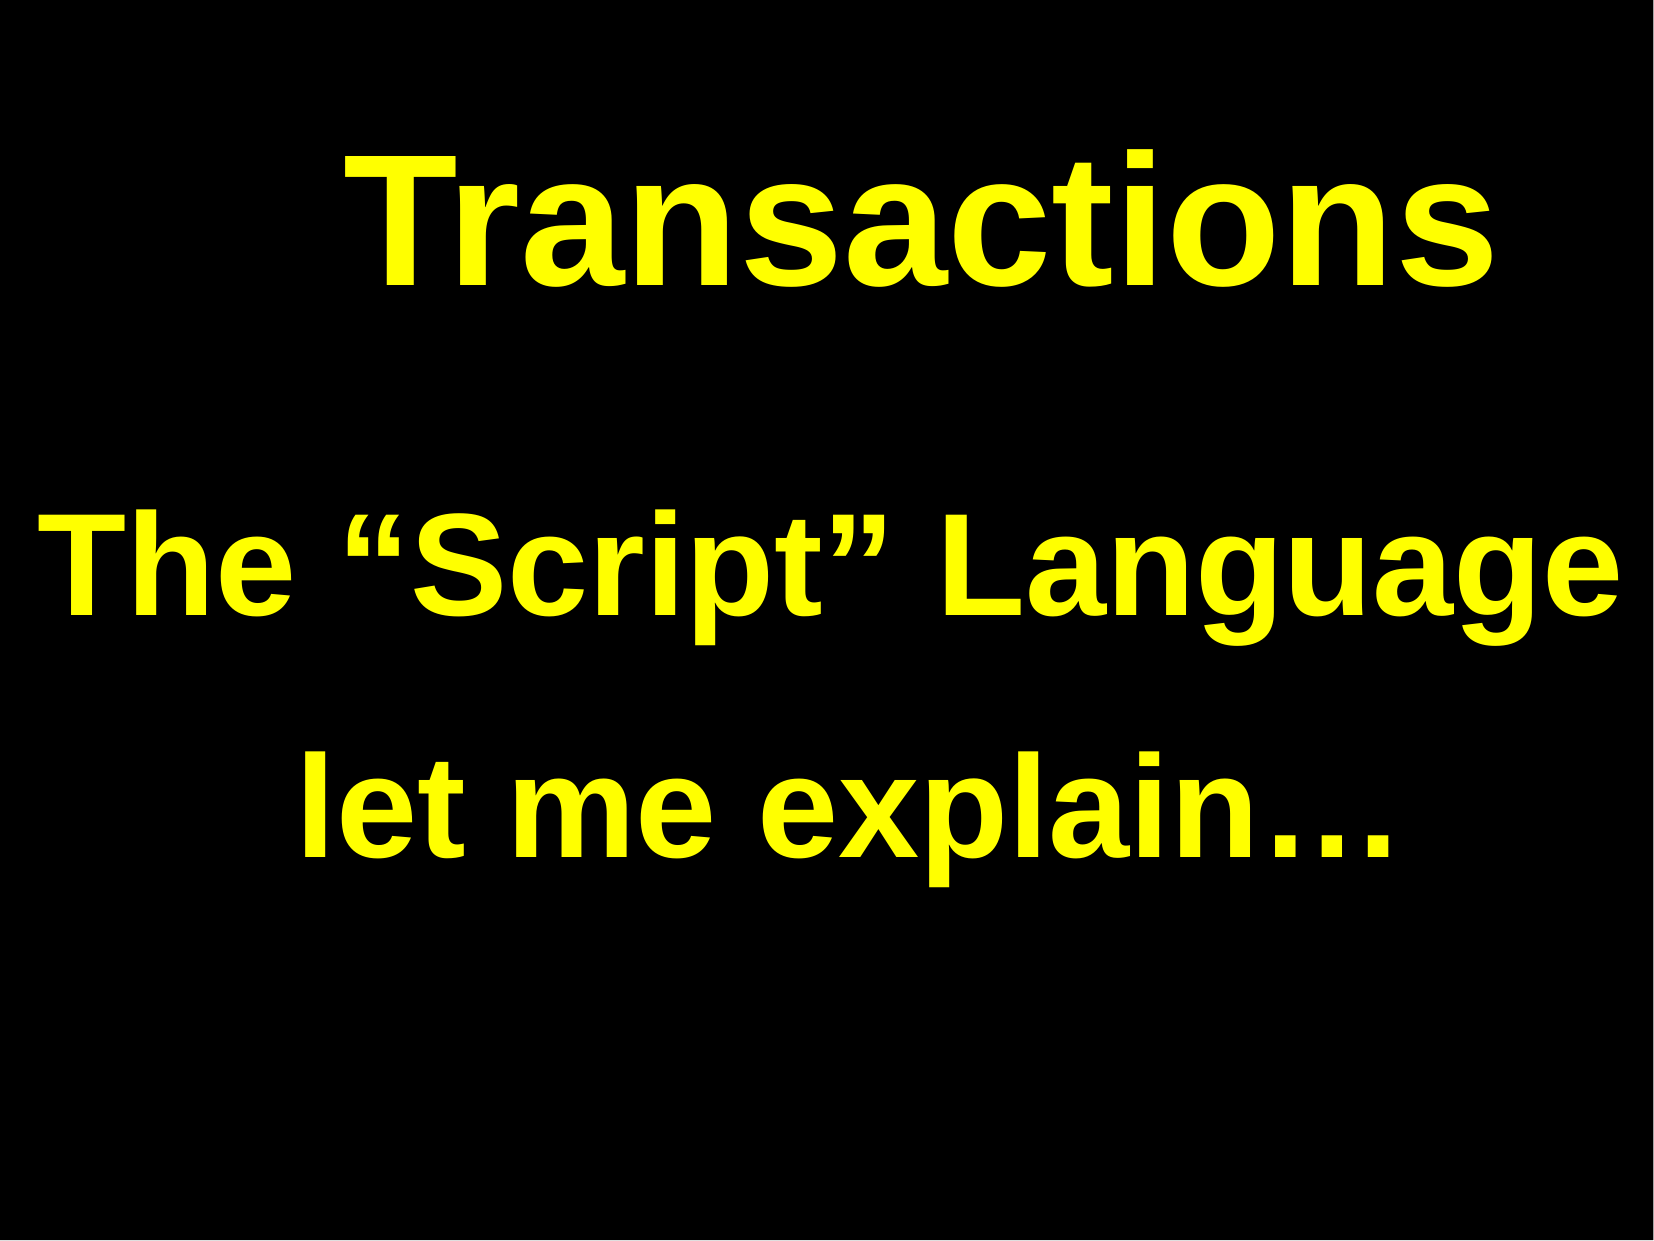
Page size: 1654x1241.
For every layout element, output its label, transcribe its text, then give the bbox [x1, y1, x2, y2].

text_box let me explain… [340, 709, 1361, 905]
text_box The “Script” Language [321, 467, 1342, 663]
text_box Transactions [328, 123, 1349, 319]
text_box [0, 0, 1654, 1241]
